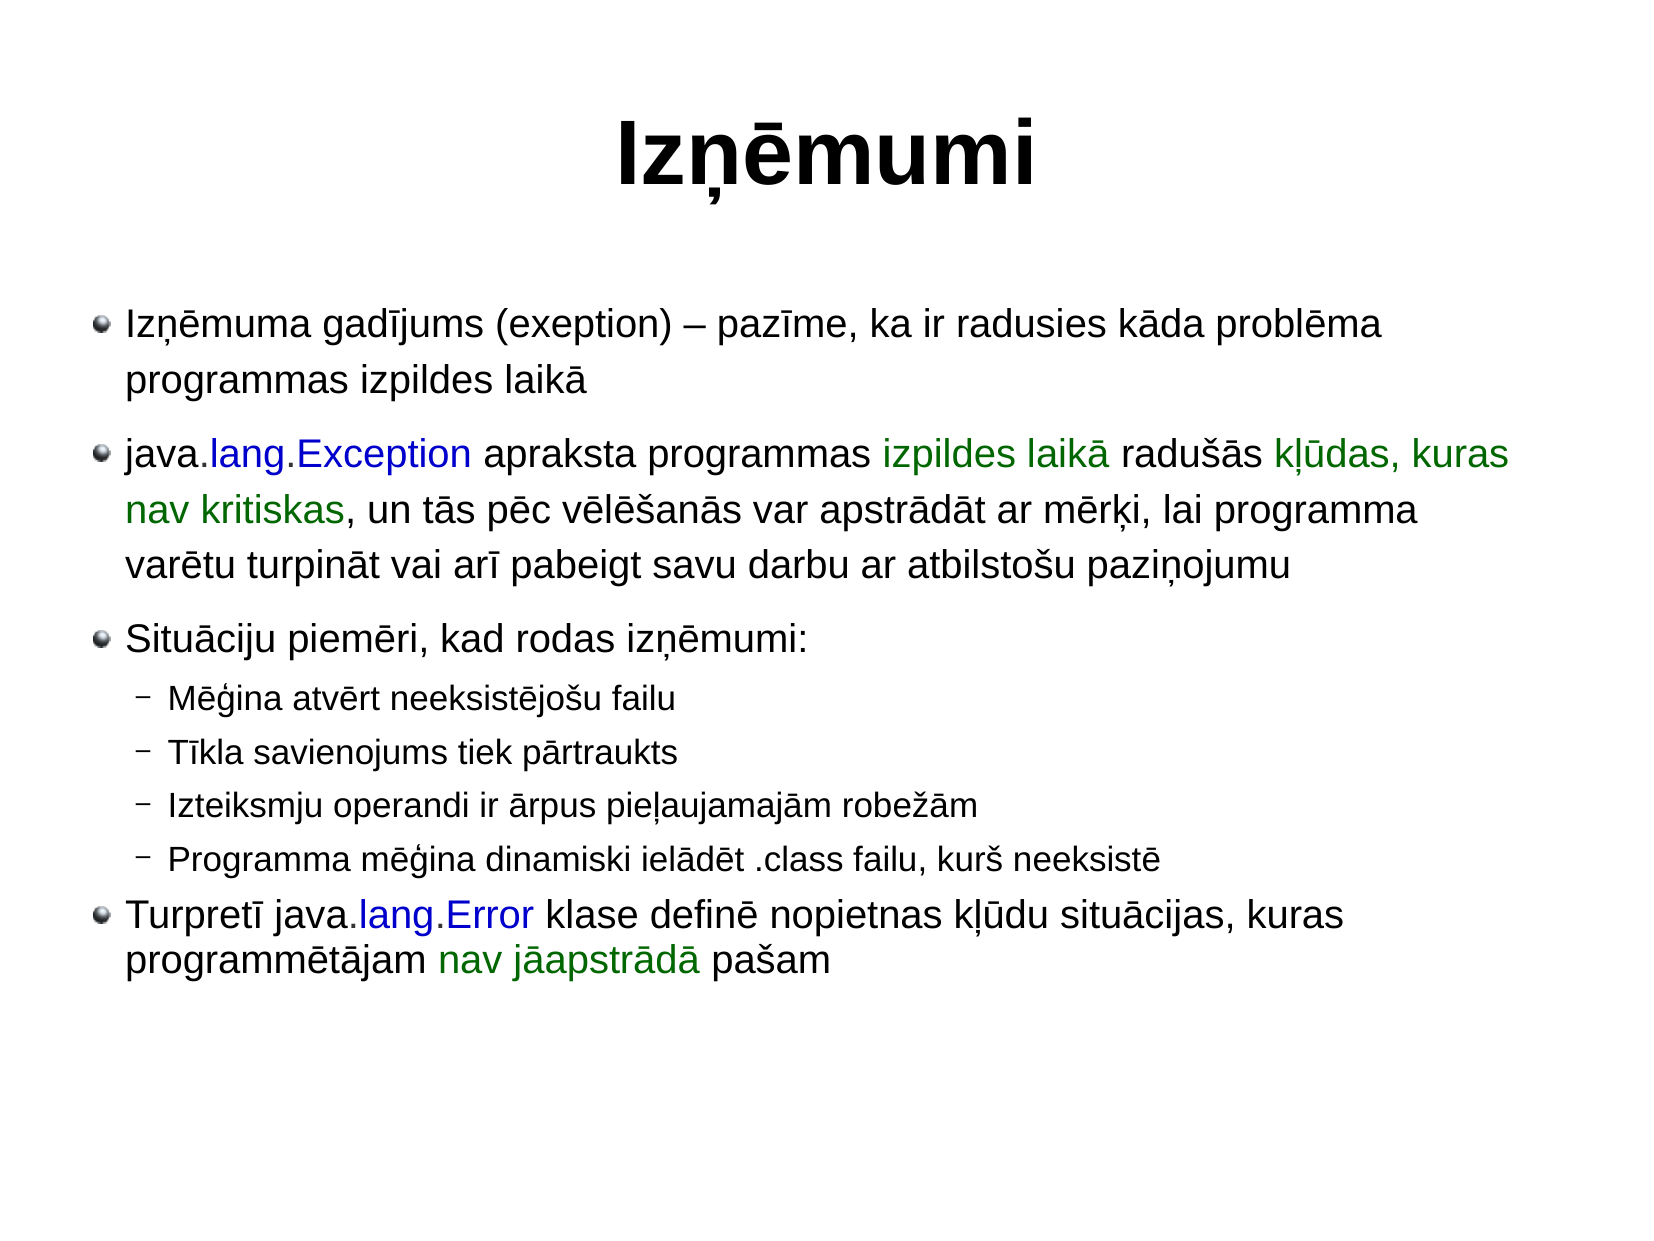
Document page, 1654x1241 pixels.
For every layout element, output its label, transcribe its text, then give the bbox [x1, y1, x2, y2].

title Izņēmumi [82, 49, 1571, 257]
list Izņēmuma gadījums (exeption) – pazīme, ka ir radusies kāda problēma programmas izpildes laikā java.lang.Exception apraksta programmas izpildes laikā radušās kļūdas, kuras nav kritiskas, un tās pēc vēlēšanās var apstrādāt ar mērķi, lai programma varētu turpināt vai arī pabeigt savu darbu ar atbilstošu paziņojumu Situāciju piemēri, kad rodas izņēmumi: Mēģina atvērt neeksistējošu failu Tīkla savienojums tiek pārtraukts Izteiksmju operandi ir ārpus pieļaujamajām robežām Programma mēģina dinamiski ielādēt .class failu, kurš neeksistē Turpretī java.lang.Error klase definē nopietnas kļūdu situācijas, kuras programmētājam nav jāapstrādā pašam [82, 290, 1538, 1010]
